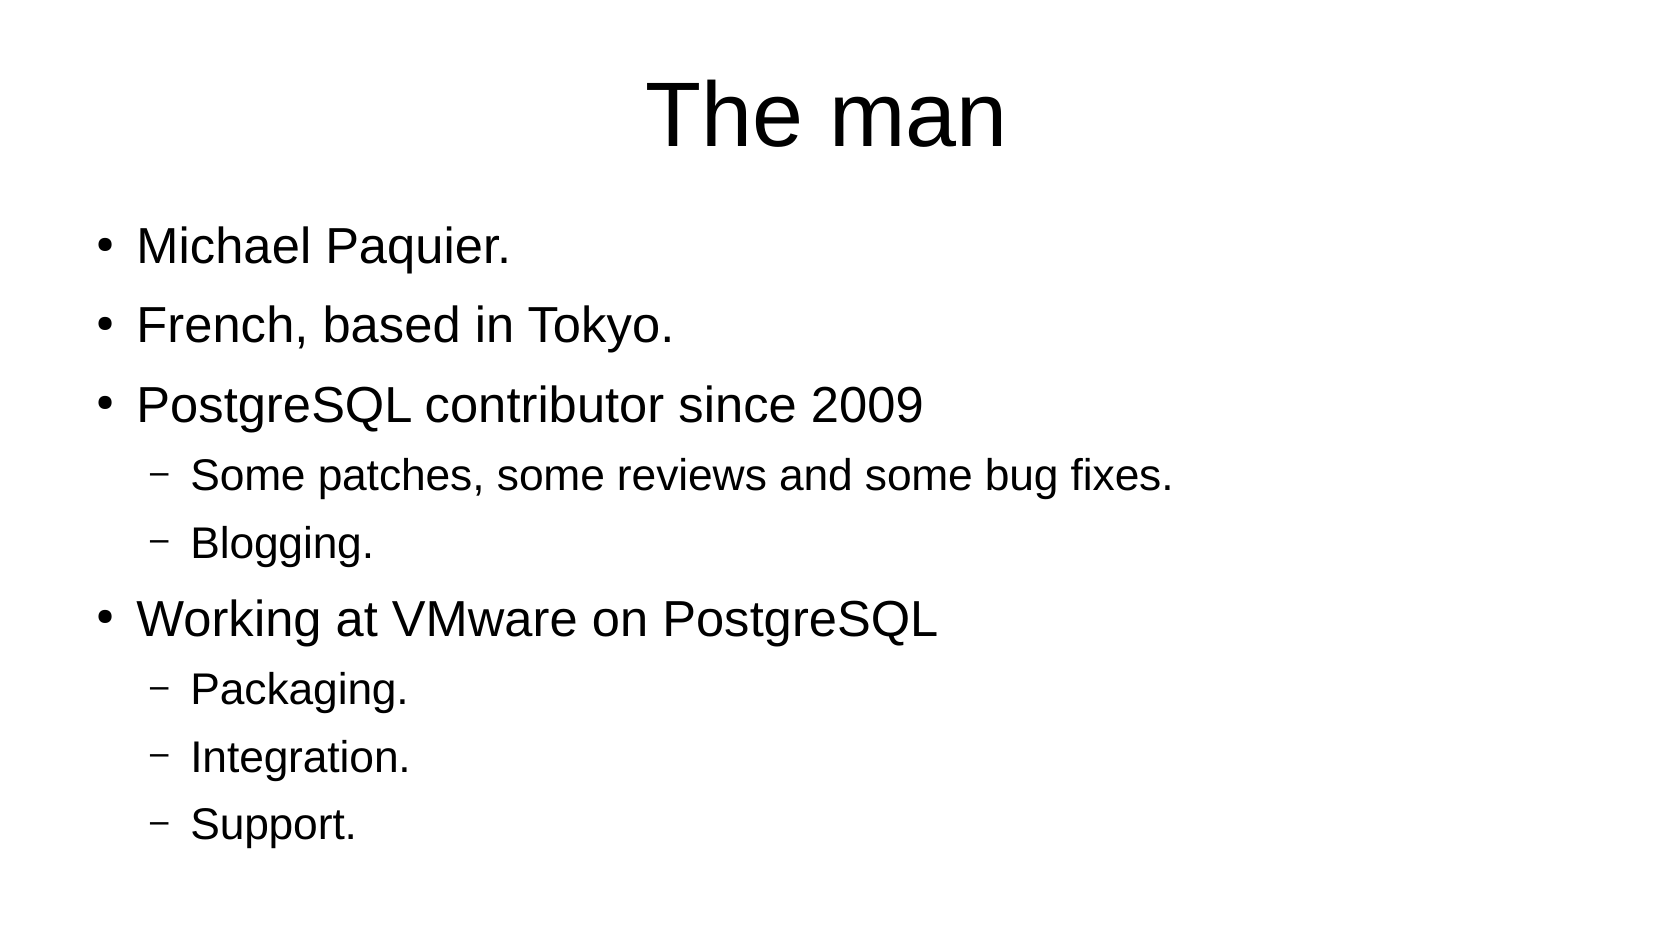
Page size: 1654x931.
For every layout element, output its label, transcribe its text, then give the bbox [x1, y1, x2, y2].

title The man [82, 37, 1571, 193]
list Michael Paquier. French, based in Tokyo. PostgreSQL contributor since 2009 Some patches, some reviews and some bug fixes. Blogging. Working at VMware on PostgreSQL Packaging. Integration. Support. [82, 217, 1571, 856]
